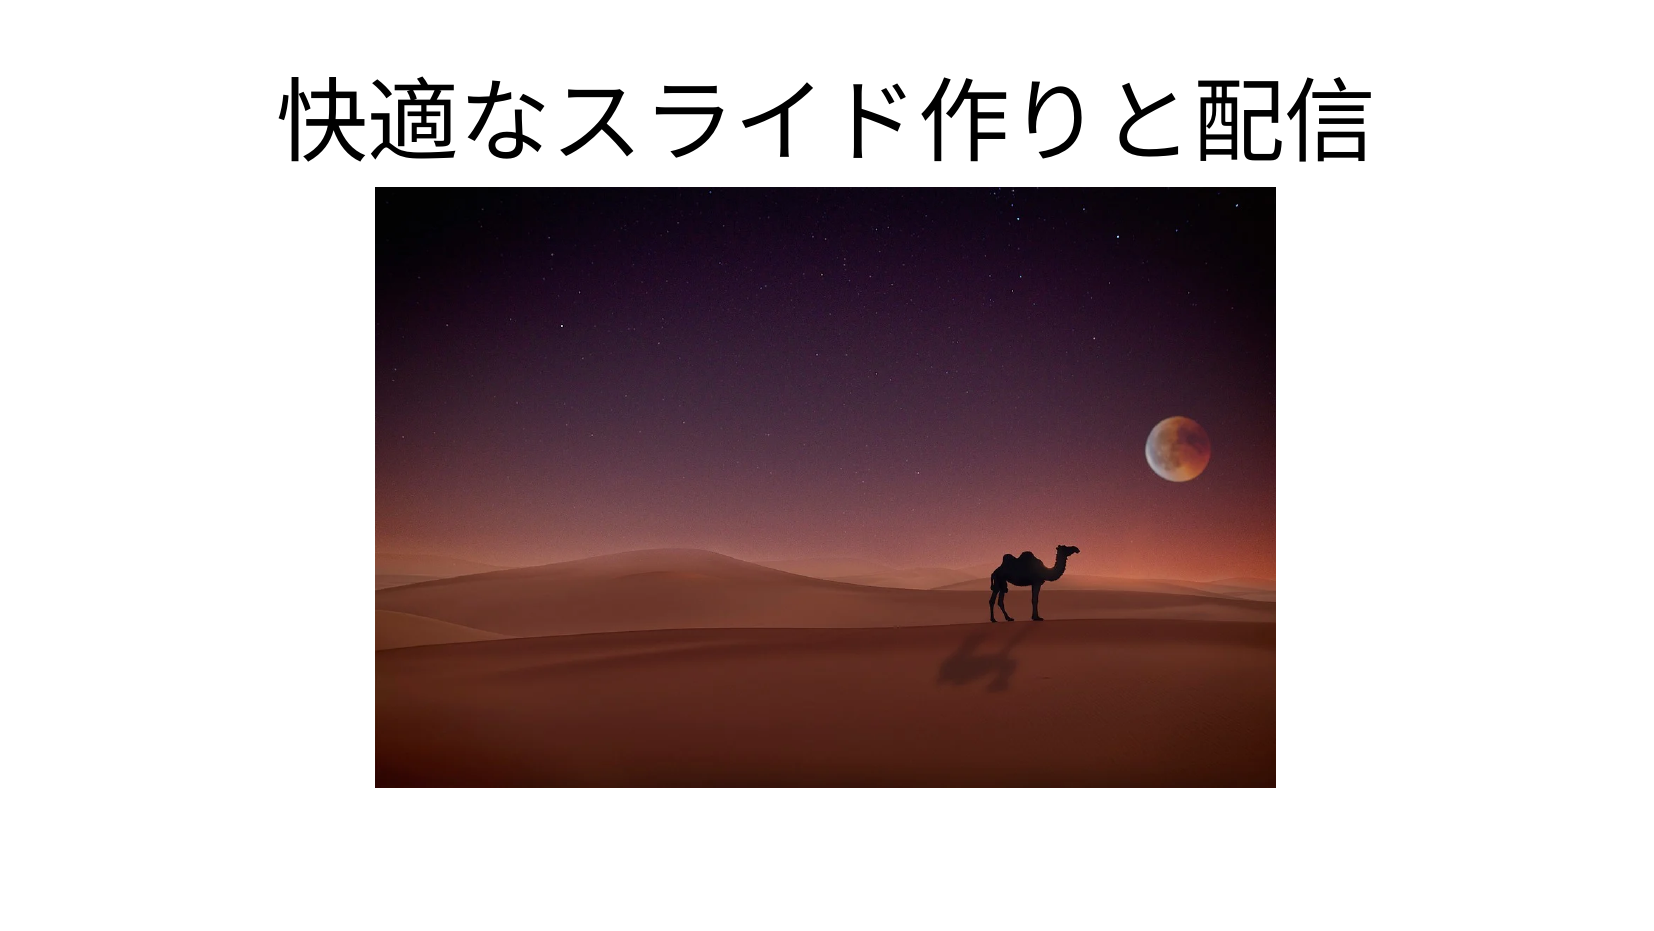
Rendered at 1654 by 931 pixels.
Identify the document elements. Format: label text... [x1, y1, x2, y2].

title 快適なスライド作りと配信 [82, 37, 1571, 193]
picture [375, 187, 1276, 788]
